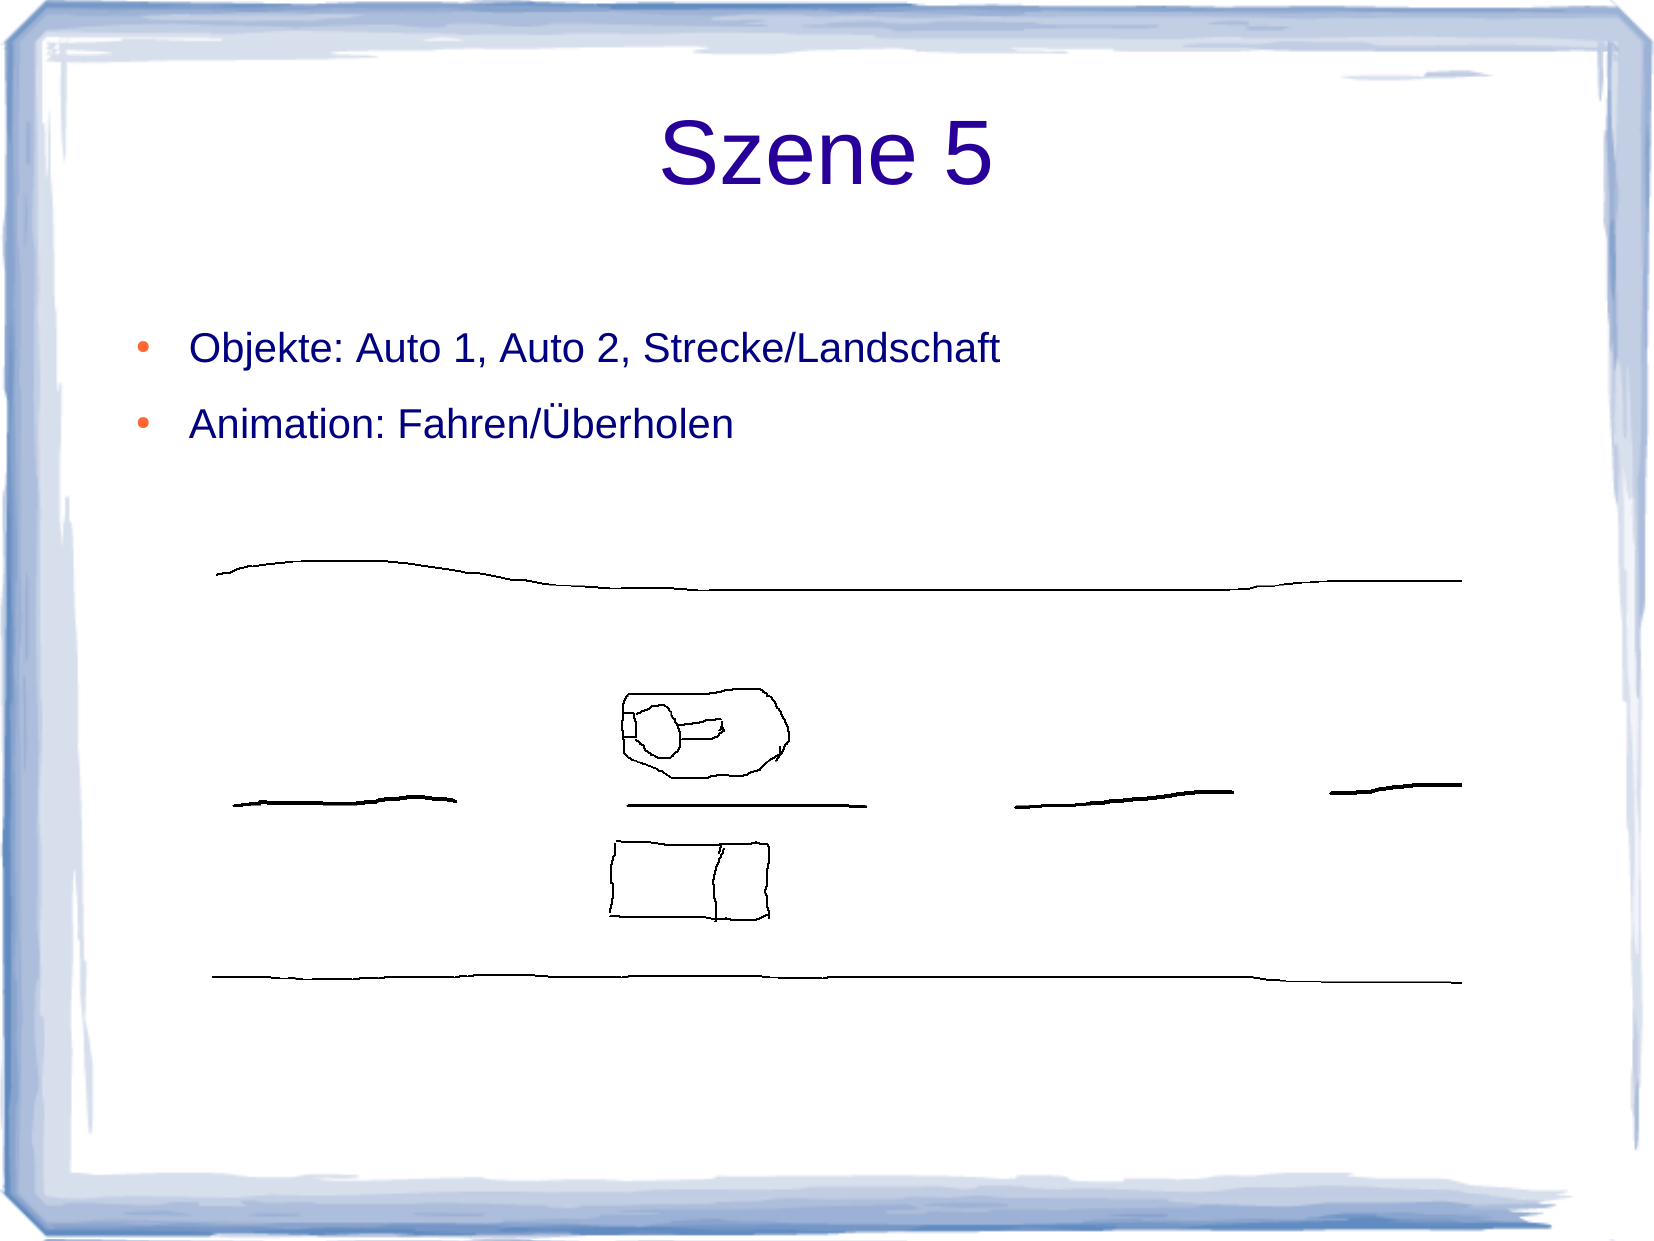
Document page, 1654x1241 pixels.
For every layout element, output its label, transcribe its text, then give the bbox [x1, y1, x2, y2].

picture [0, 0, 1654, 1241]
title Szene 5 [82, 49, 1571, 257]
list Objekte: Auto 1, Auto 2, Strecke/Landschaft Animation: Fahren/Überholen [118, 324, 1571, 1004]
